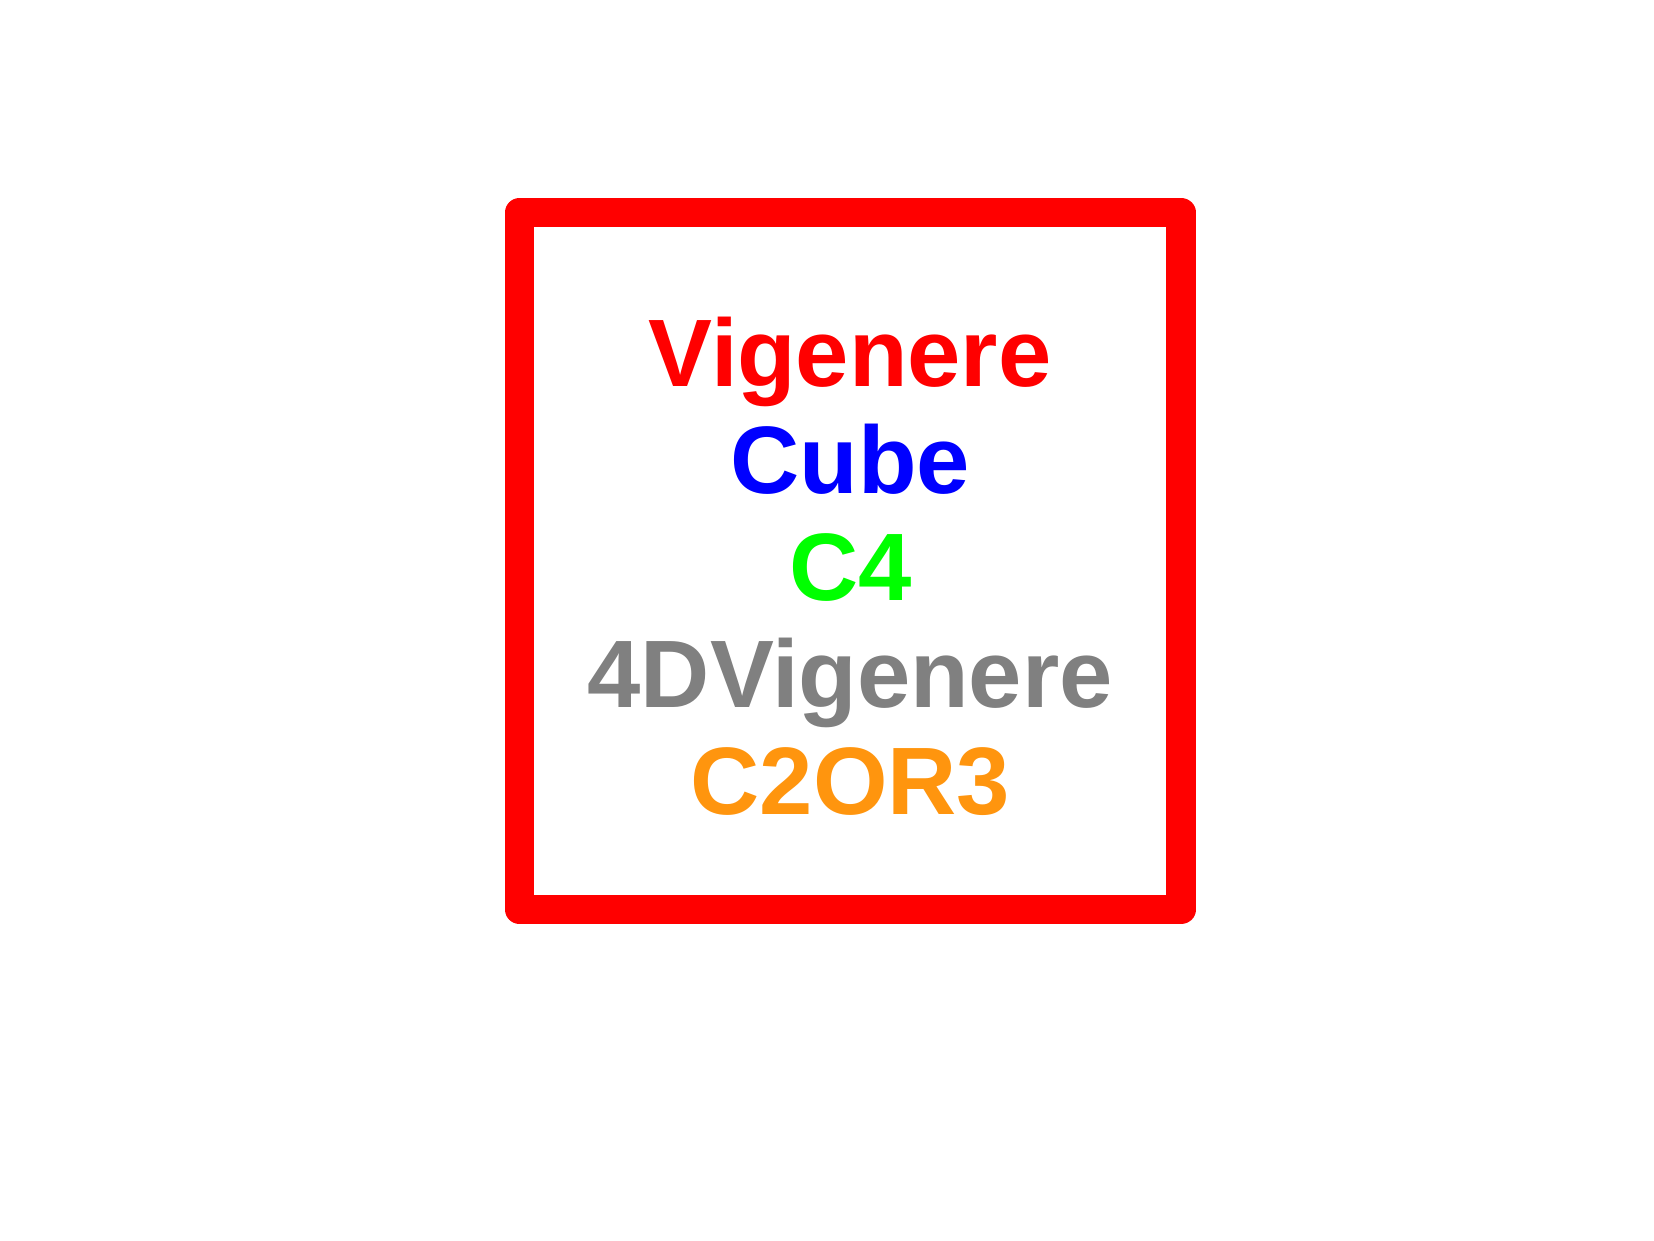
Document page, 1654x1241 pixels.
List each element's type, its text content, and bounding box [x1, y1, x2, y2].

subtitle Vigenere Cube C4 4DVigenere C2OR3 [534, 227, 1166, 895]
